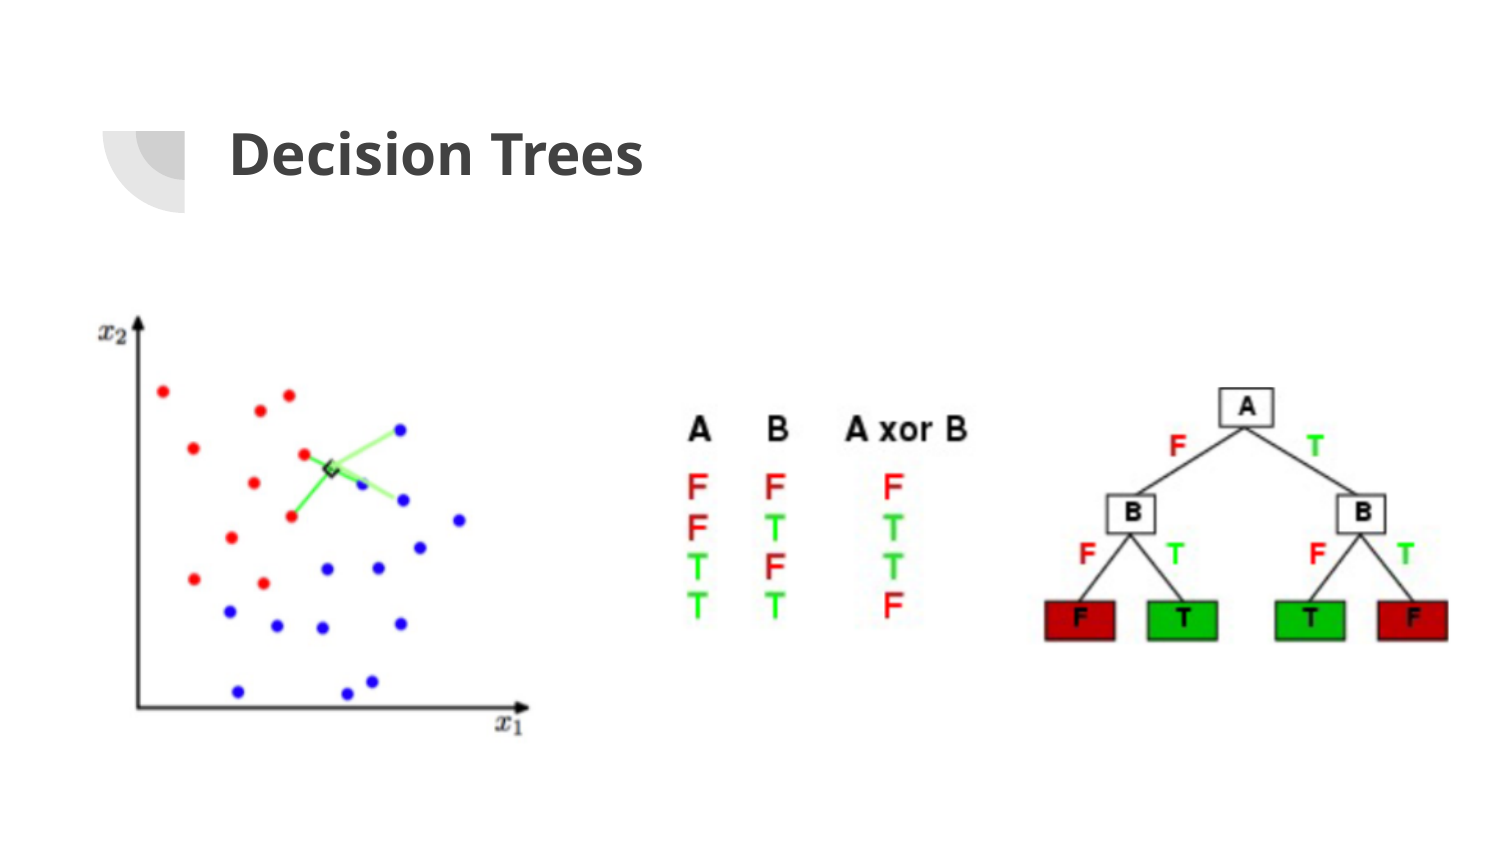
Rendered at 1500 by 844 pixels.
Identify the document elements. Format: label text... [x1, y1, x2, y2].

picture [636, 372, 1482, 652]
title Decision Trees [213, 98, 1368, 263]
picture [66, 296, 565, 747]
